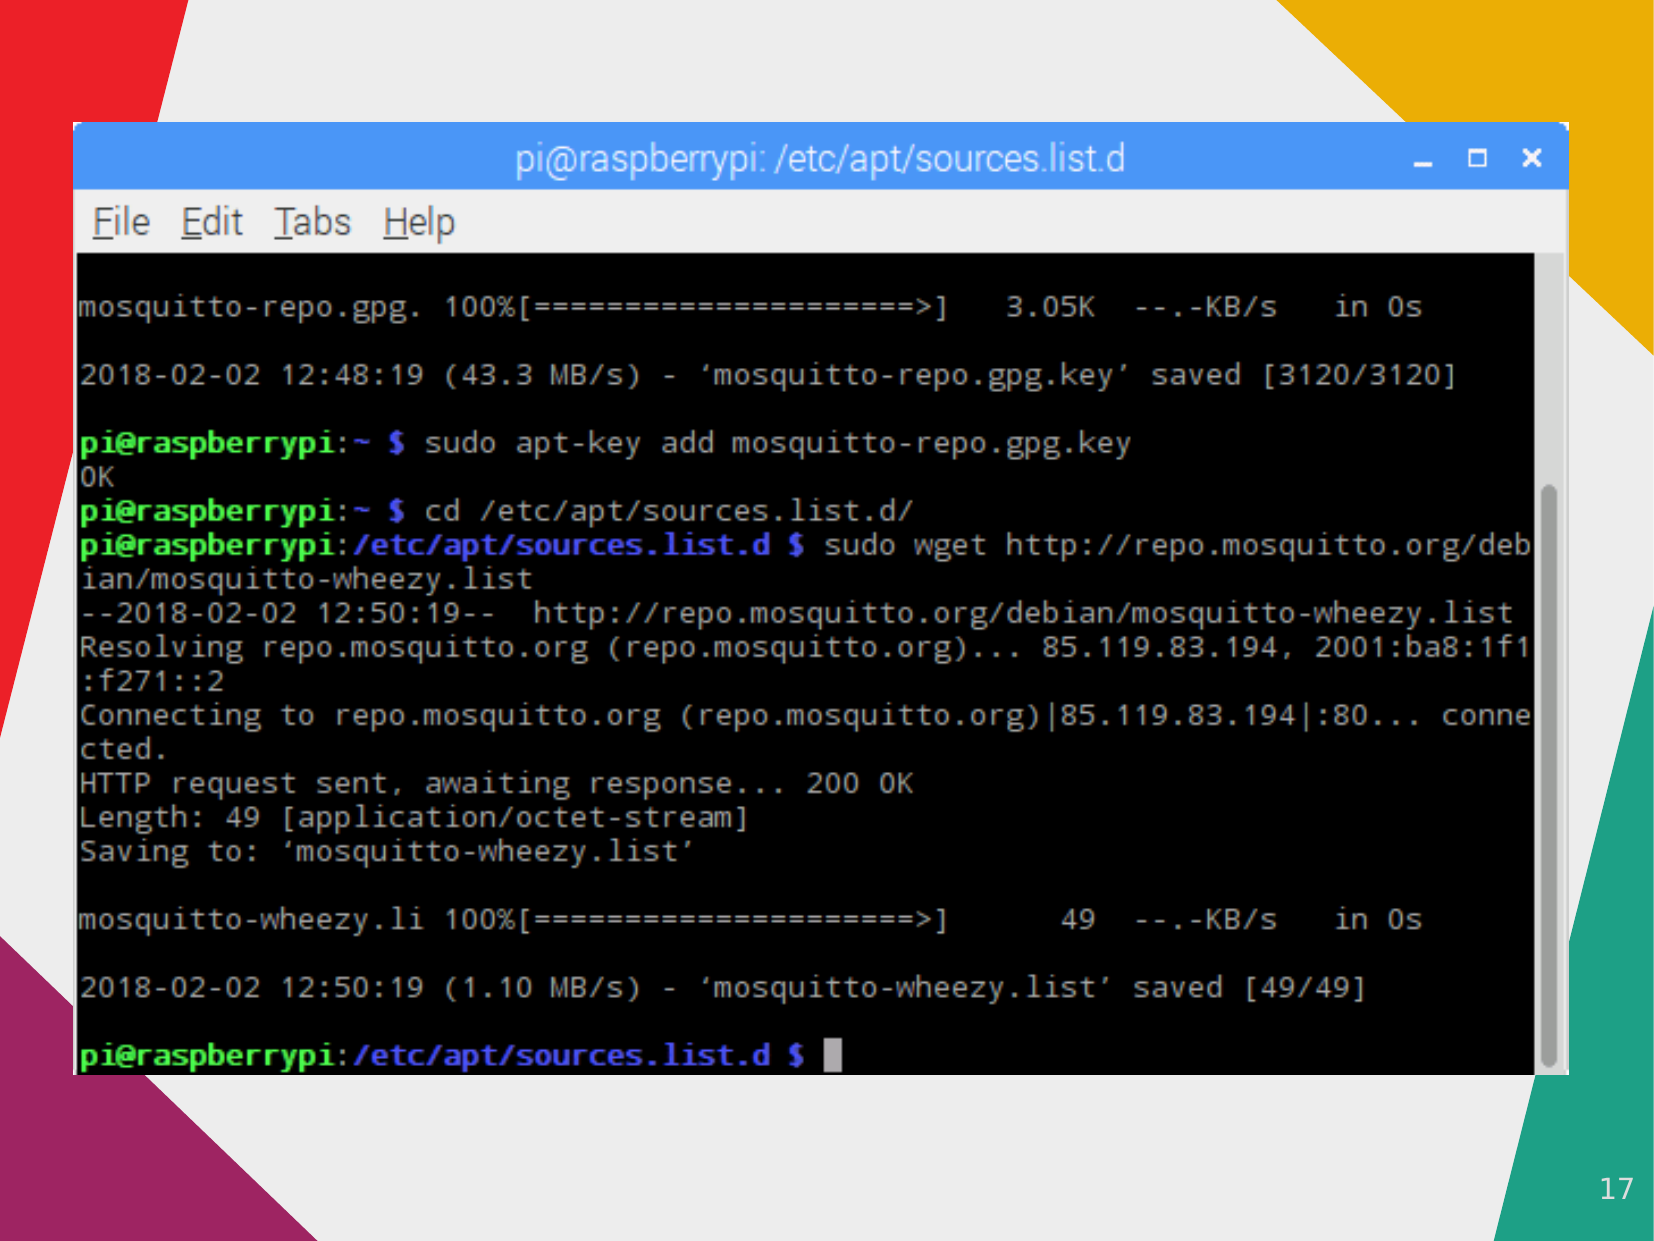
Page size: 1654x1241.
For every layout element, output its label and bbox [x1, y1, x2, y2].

picture [73, 122, 1569, 1075]
